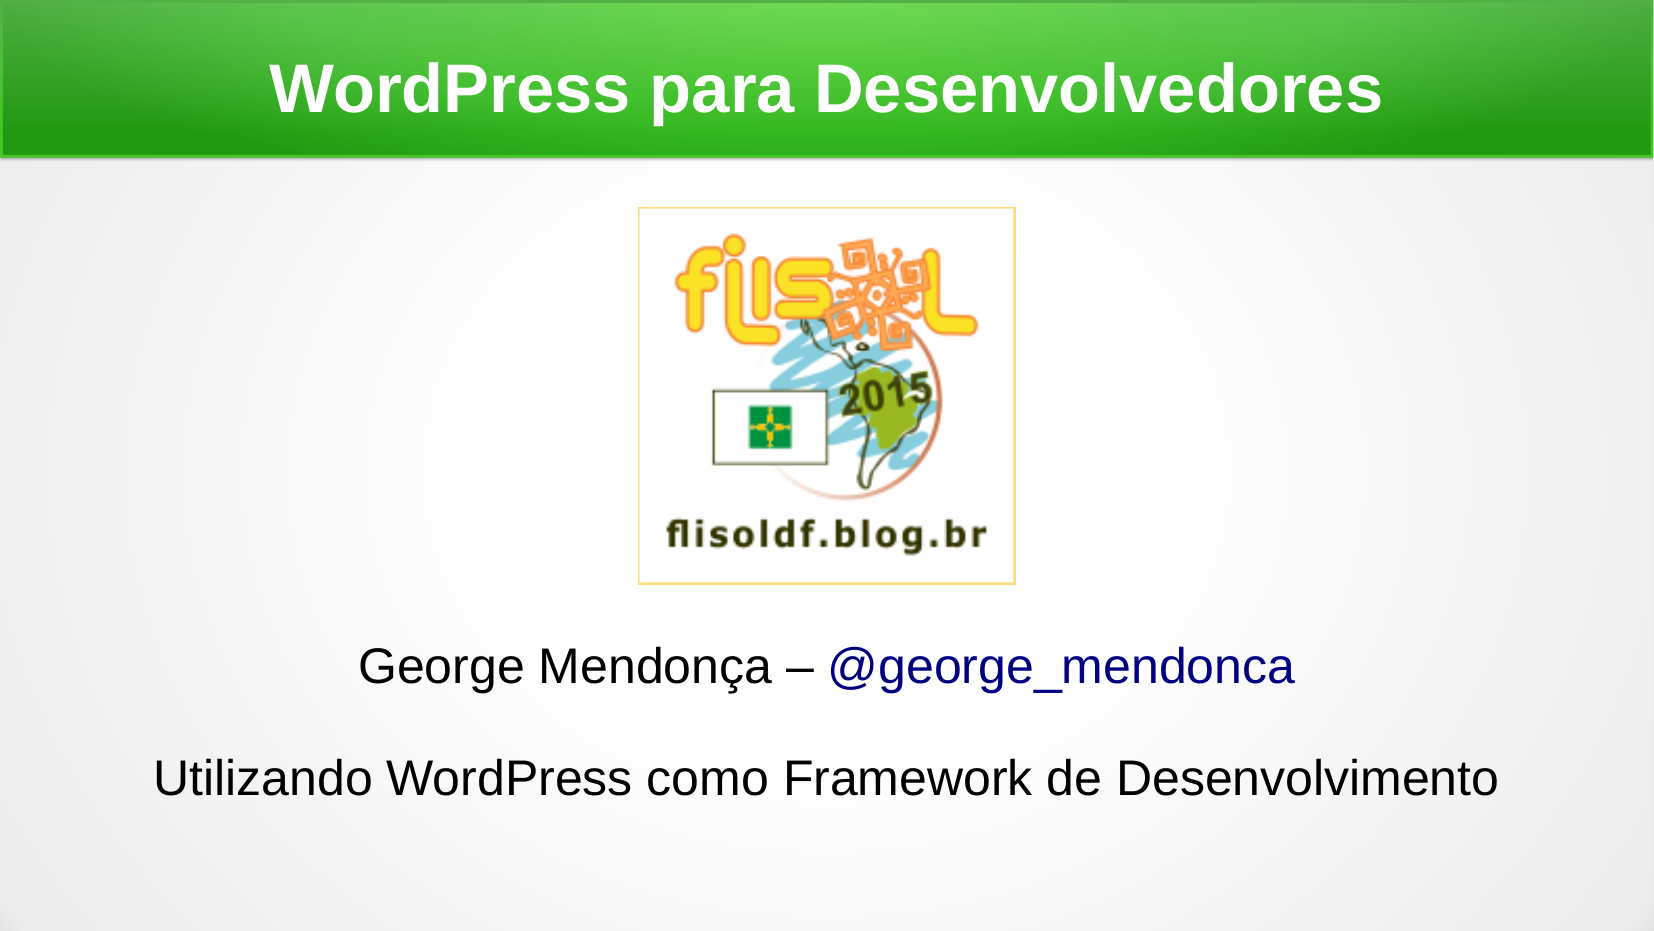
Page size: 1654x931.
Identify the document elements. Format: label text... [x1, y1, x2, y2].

title WordPress para Desenvolvedores [82, 35, 1571, 142]
subtitle George Mendonça – @george_mendonca Utilizando WordPress como Framework de Desenvolvimento [82, 224, 1571, 886]
picture [638, 207, 1016, 585]
